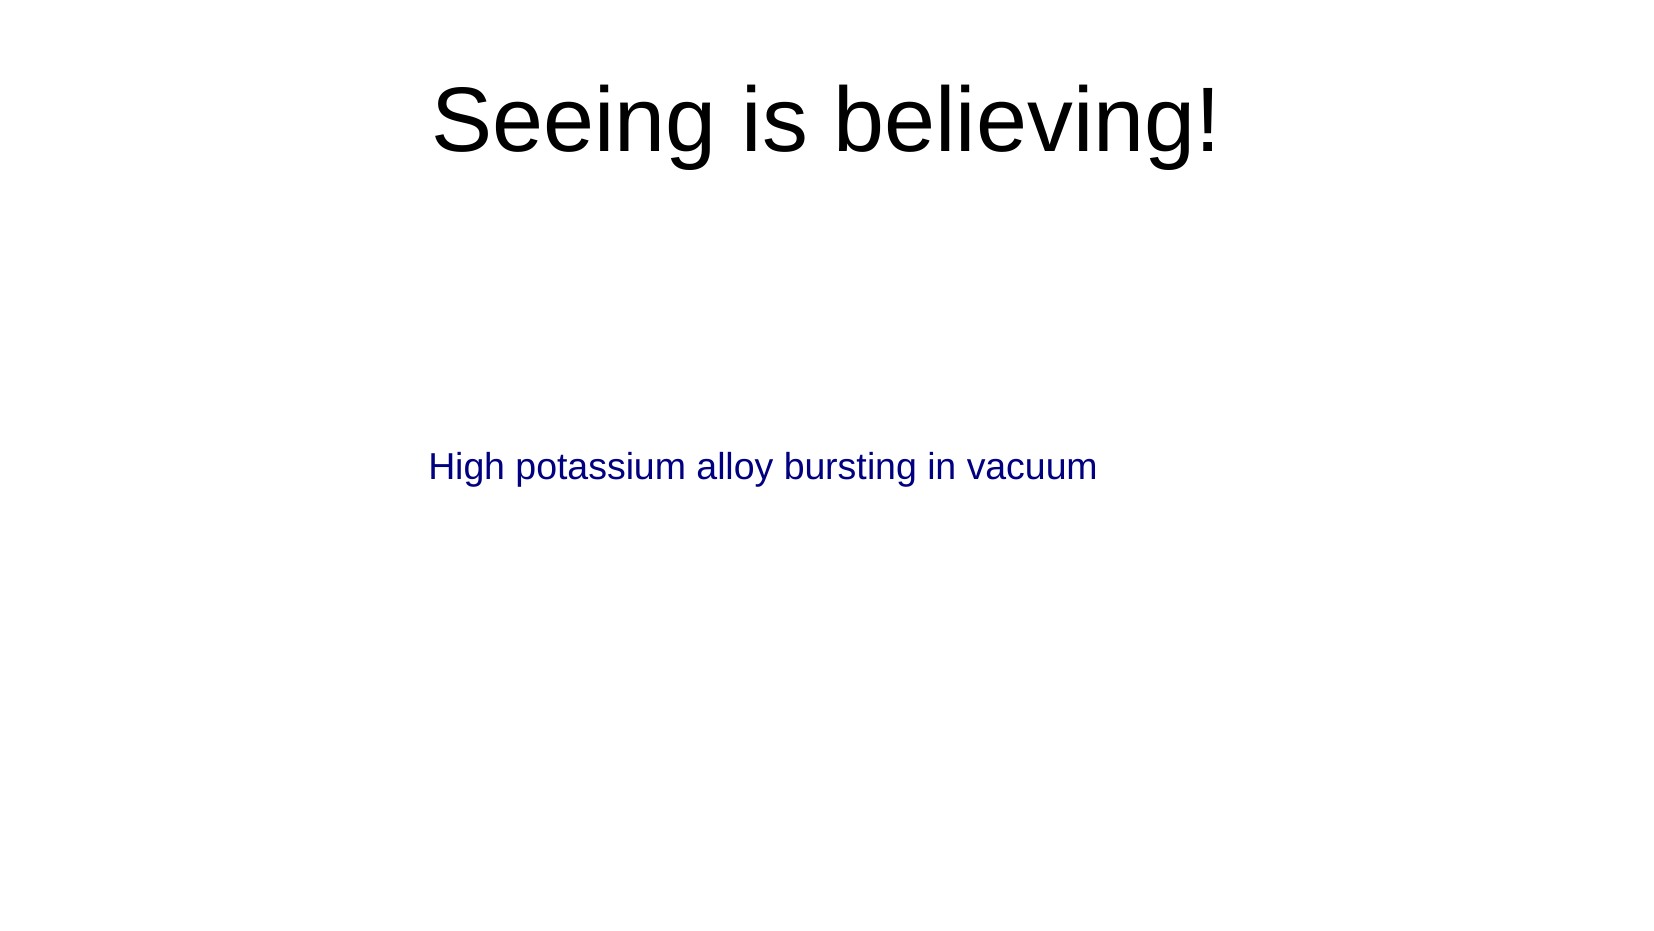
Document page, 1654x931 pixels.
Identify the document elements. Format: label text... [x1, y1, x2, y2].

title Seeing is believing! [82, 37, 1571, 193]
text_box High potassium alloy bursting in vacuum [413, 438, 1313, 563]
